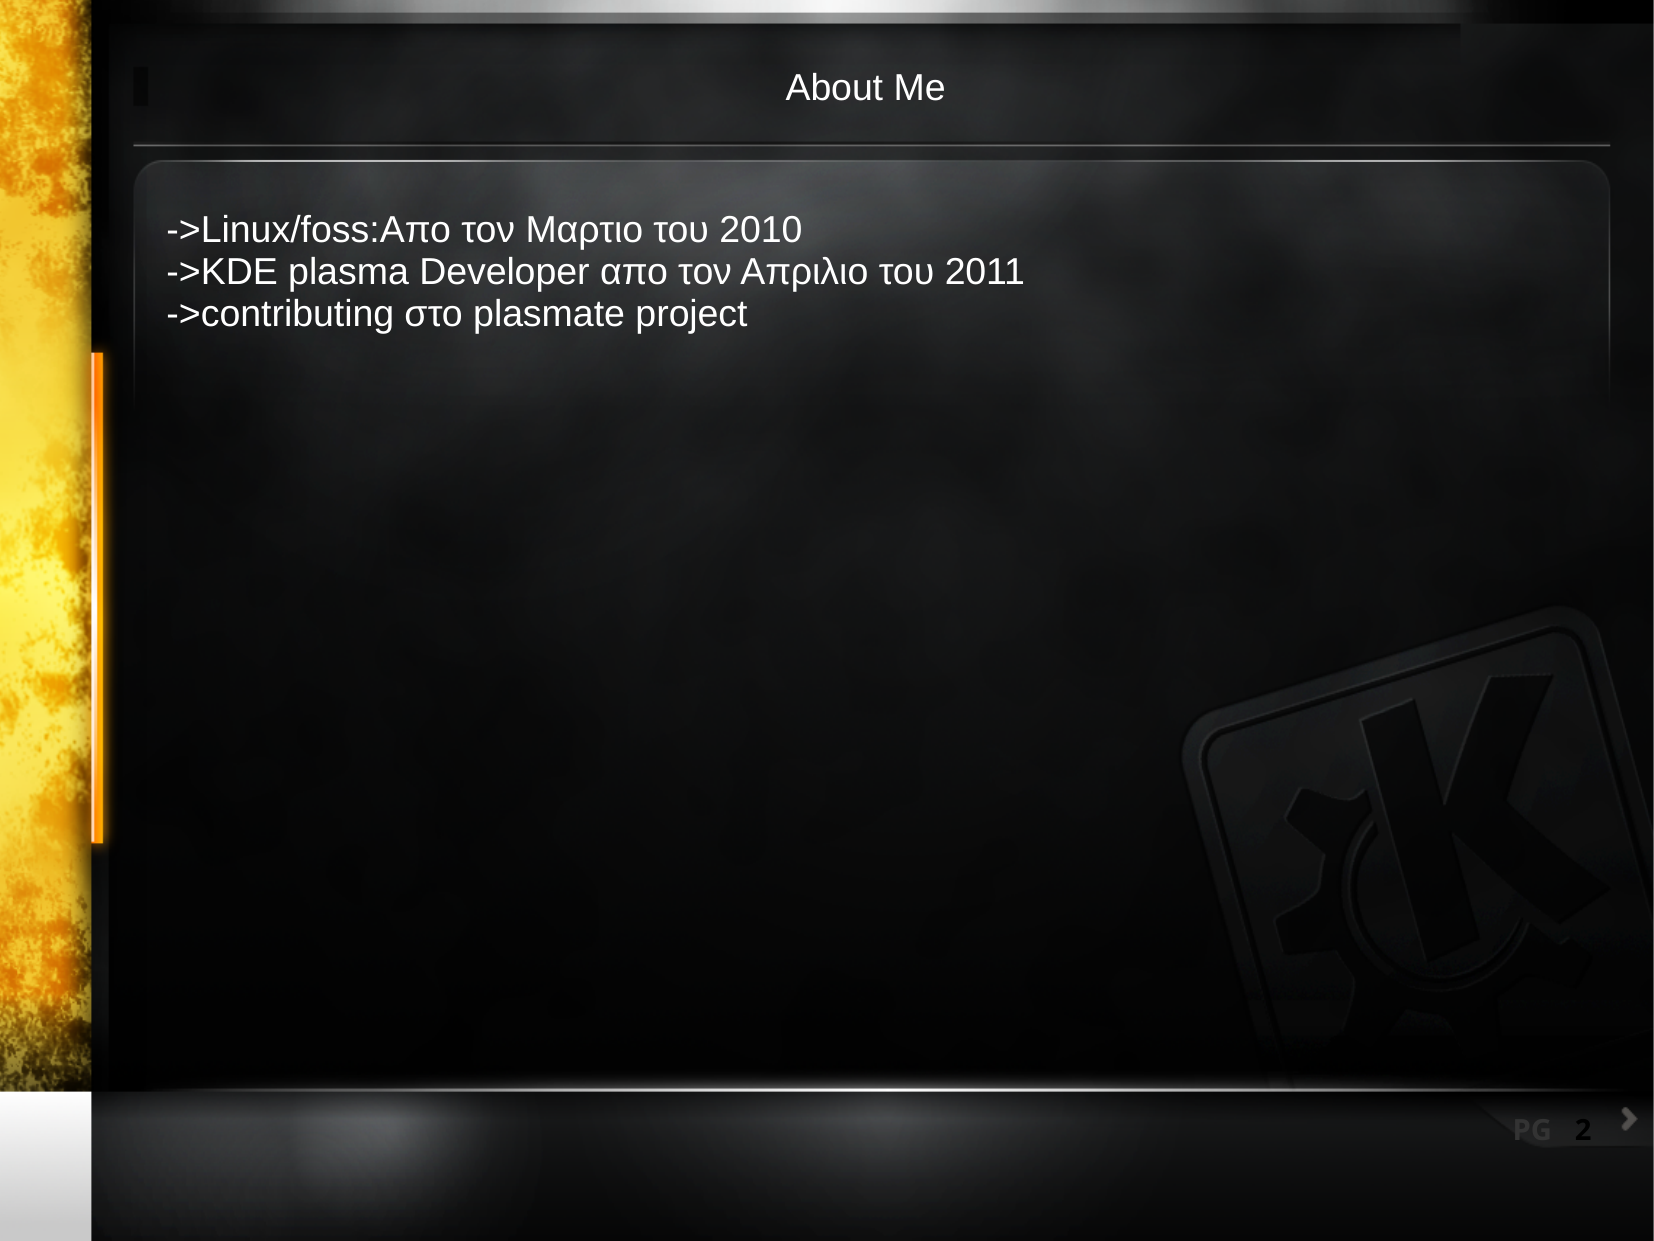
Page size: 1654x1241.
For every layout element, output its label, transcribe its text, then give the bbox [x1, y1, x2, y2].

picture [0, 0, 1654, 1241]
text_box ->Linux/foss:Απο τον Μαρτιο του 2010 ->KDE plasma Developer απο τον Απριλιο του 2011 ->contributing στο plasmate project [151, 200, 1587, 426]
text_box About Me [153, 59, 1589, 116]
